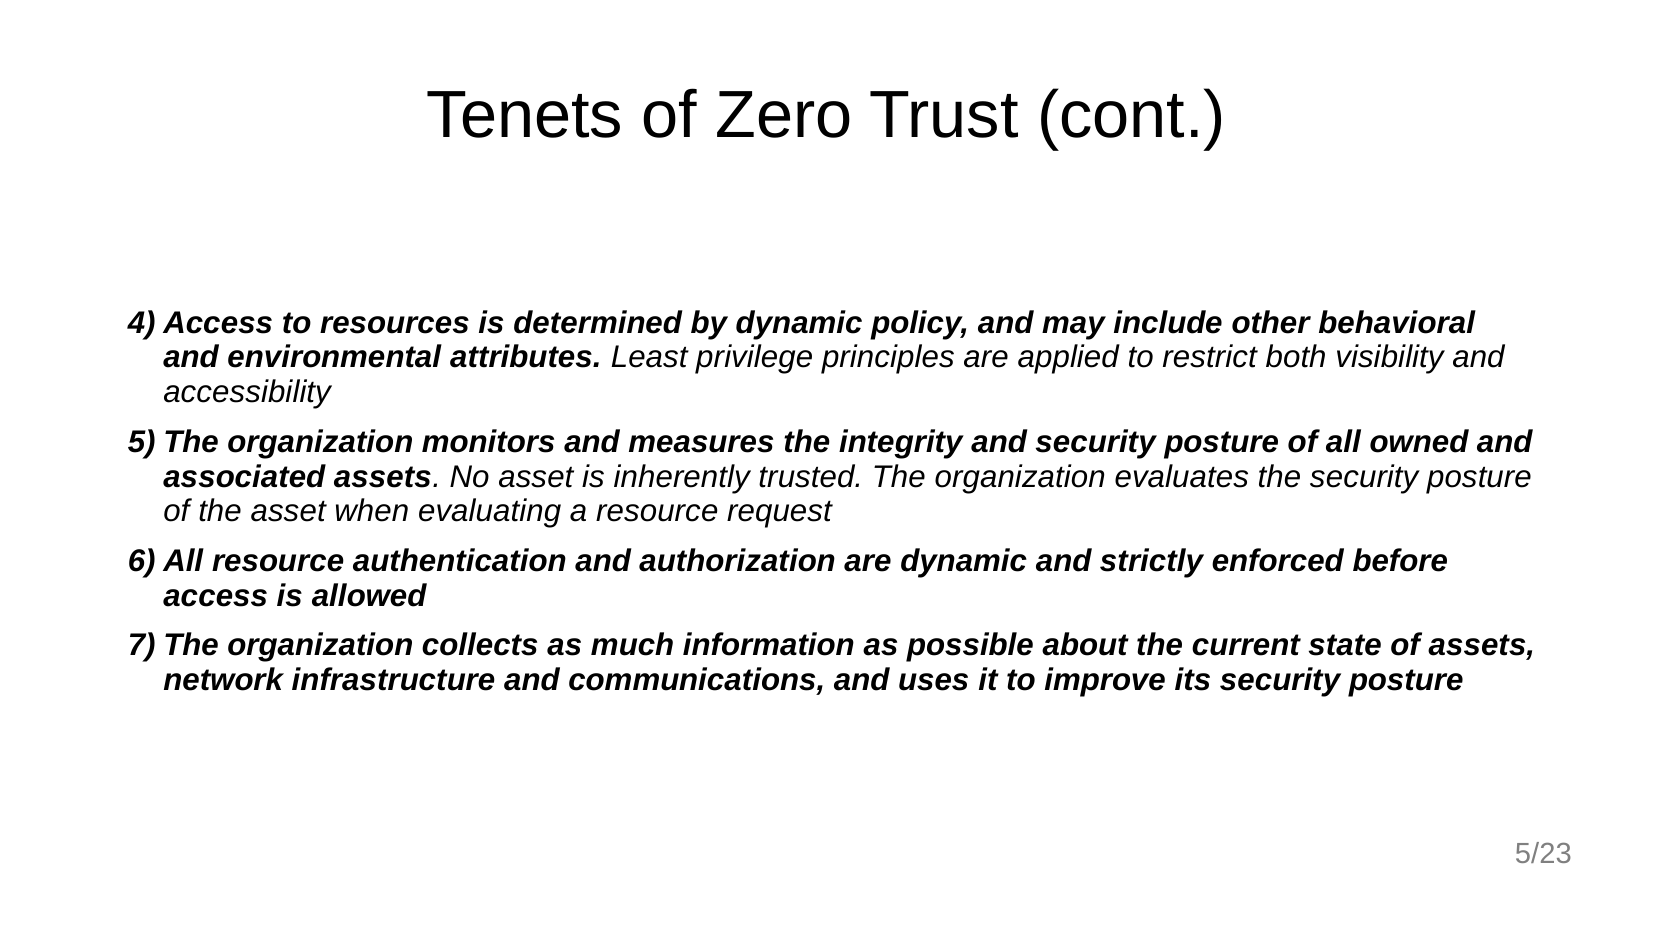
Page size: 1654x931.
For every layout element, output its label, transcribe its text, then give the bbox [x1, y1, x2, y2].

text_box <number>/23 [1500, 829, 1651, 931]
list Access to resources is determined by dynamic policy, and may include other behavioral and environmental attributes. Least privilege principles are applied to restrict both visibility and accessibility The organization monitors and measures the integrity and security posture of all owned and associated assets. No asset is inherently trusted. The organization evaluates the security posture of the asset when evaluating a resource request All resource authentication and authorization are dynamic and strictly enforced before access is allowed The organization collects as much information as possible about the current state of assets, network infrastructure and communications, and uses it to improve its security posture [127, 255, 1539, 795]
title Tenets of Zero Trust (cont.) [82, 37, 1571, 193]
